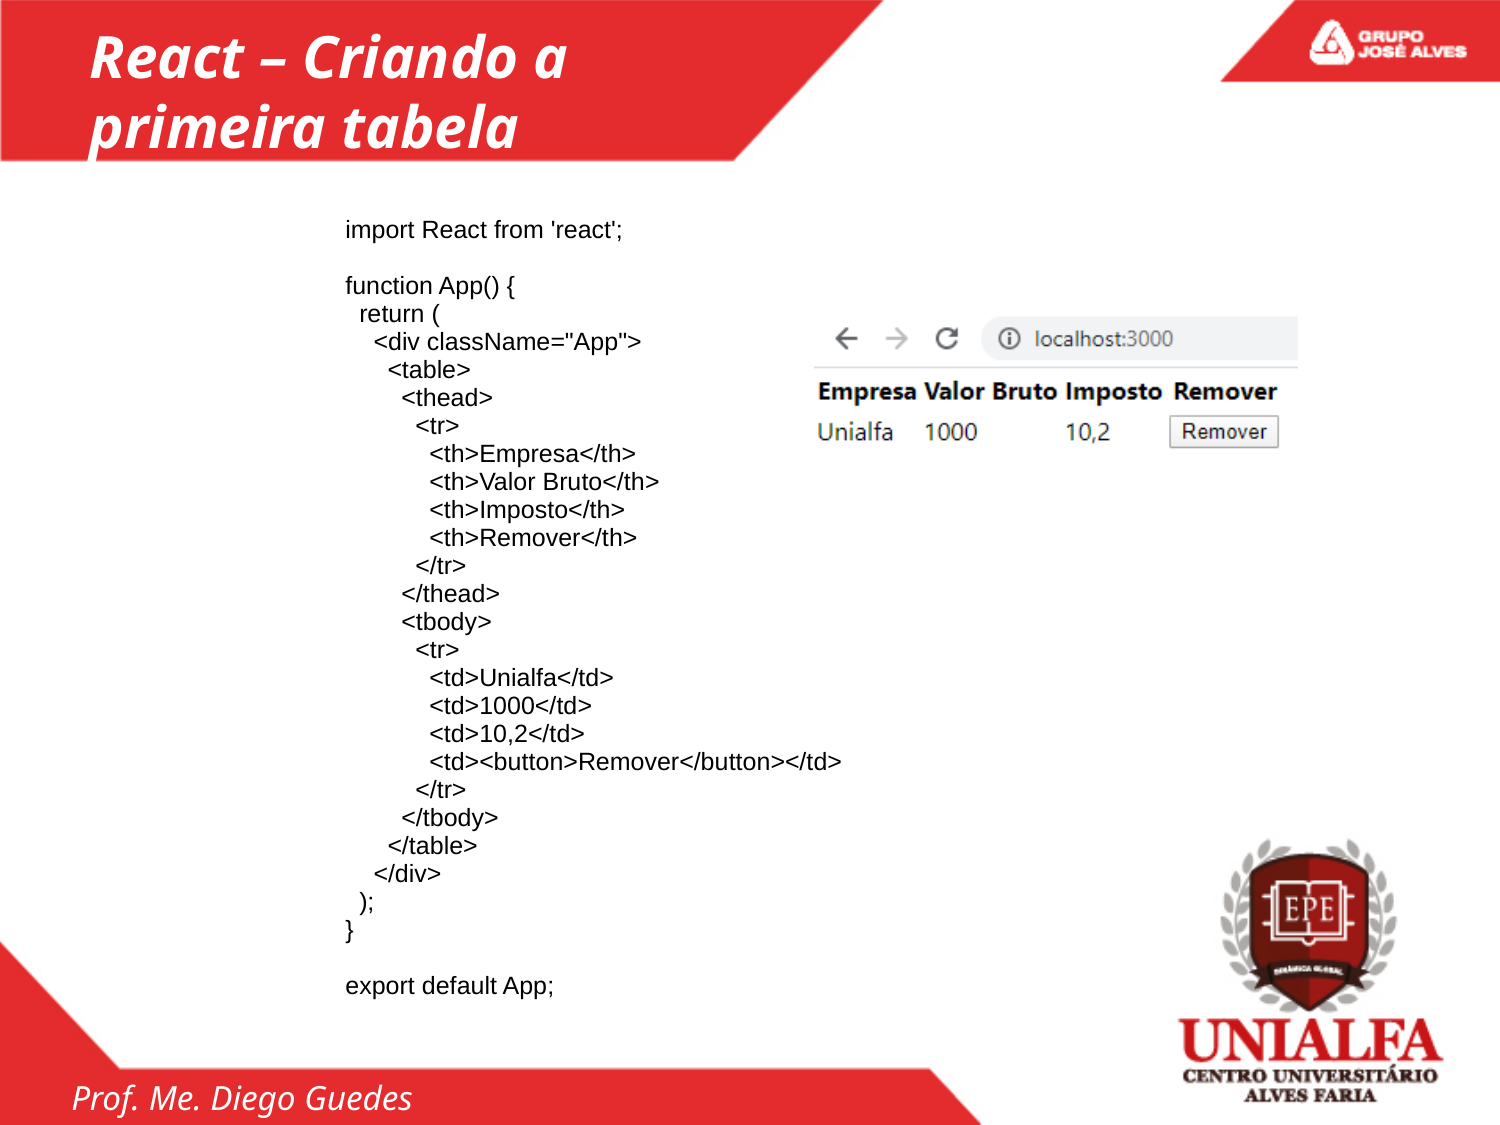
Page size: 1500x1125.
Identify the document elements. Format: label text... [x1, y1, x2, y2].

text_box React – Criando a primeira tabela [75, 12, 740, 168]
picture [0, 0, 1500, 1125]
text_box import React from 'react'; function App() { return ( <div className="App"> <table> <thead> <tr> <th>Empresa</th> <th>Valor Bruto</th> <th>Imposto</th> <th>Remover</th> </tr> </thead> <tbody> <tr> <td>Unialfa</td> <td>1000</td> <td>10,2</td> <td><button>Remover</button></td> </tr> </tbody> </table> </div> ); } export default App; [330, 208, 898, 1052]
text_box Prof. Me. Diego Guedes [56, 1070, 711, 1125]
